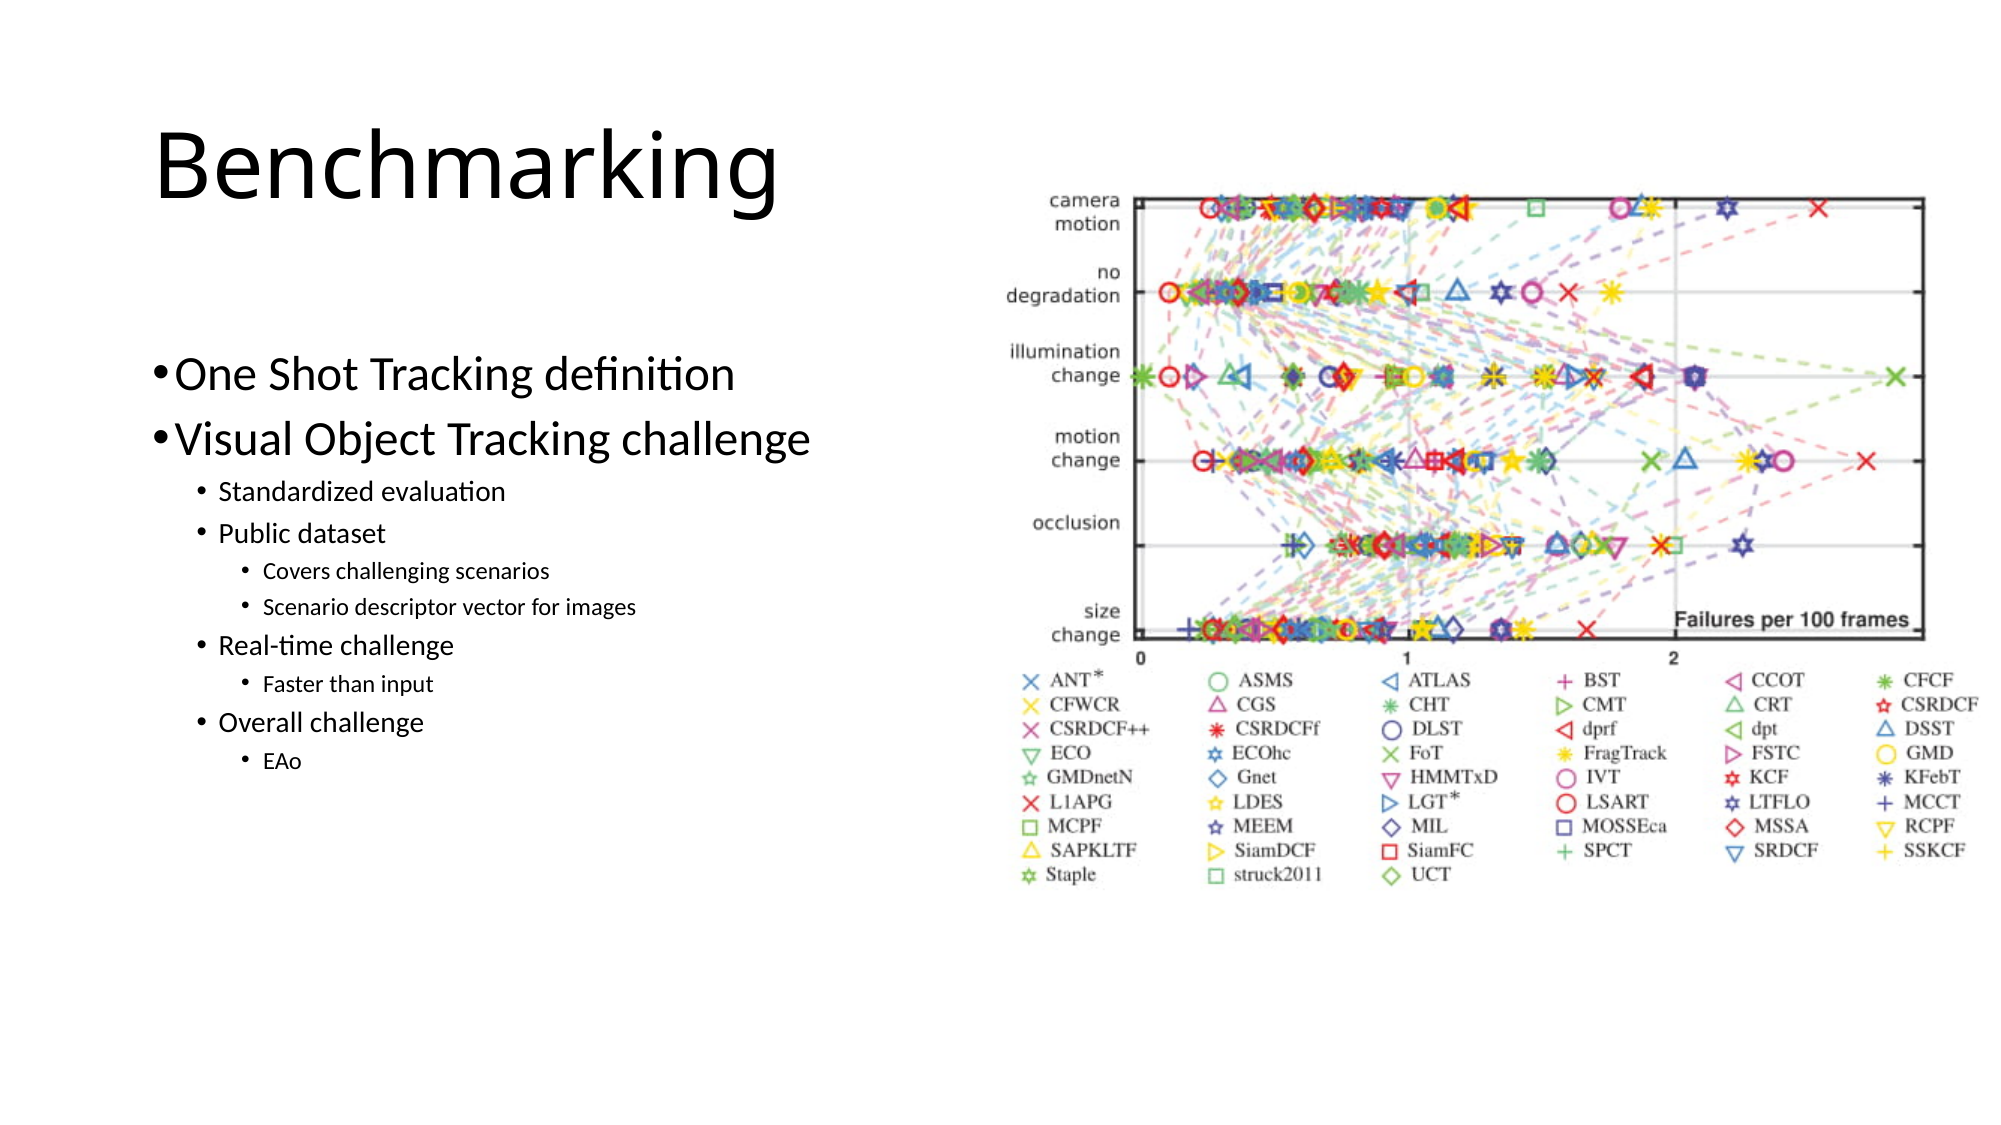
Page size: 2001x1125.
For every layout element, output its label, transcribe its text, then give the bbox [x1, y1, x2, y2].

picture [975, 168, 2000, 936]
list One Shot Tracking definition Visual Object Tracking challenge Standardized evaluation Public dataset Covers challenging scenarios Scenario descriptor vector for images Real-time challenge Faster than input Overall challenge EAo [137, 340, 975, 785]
title Benchmarking [137, 59, 1863, 278]
